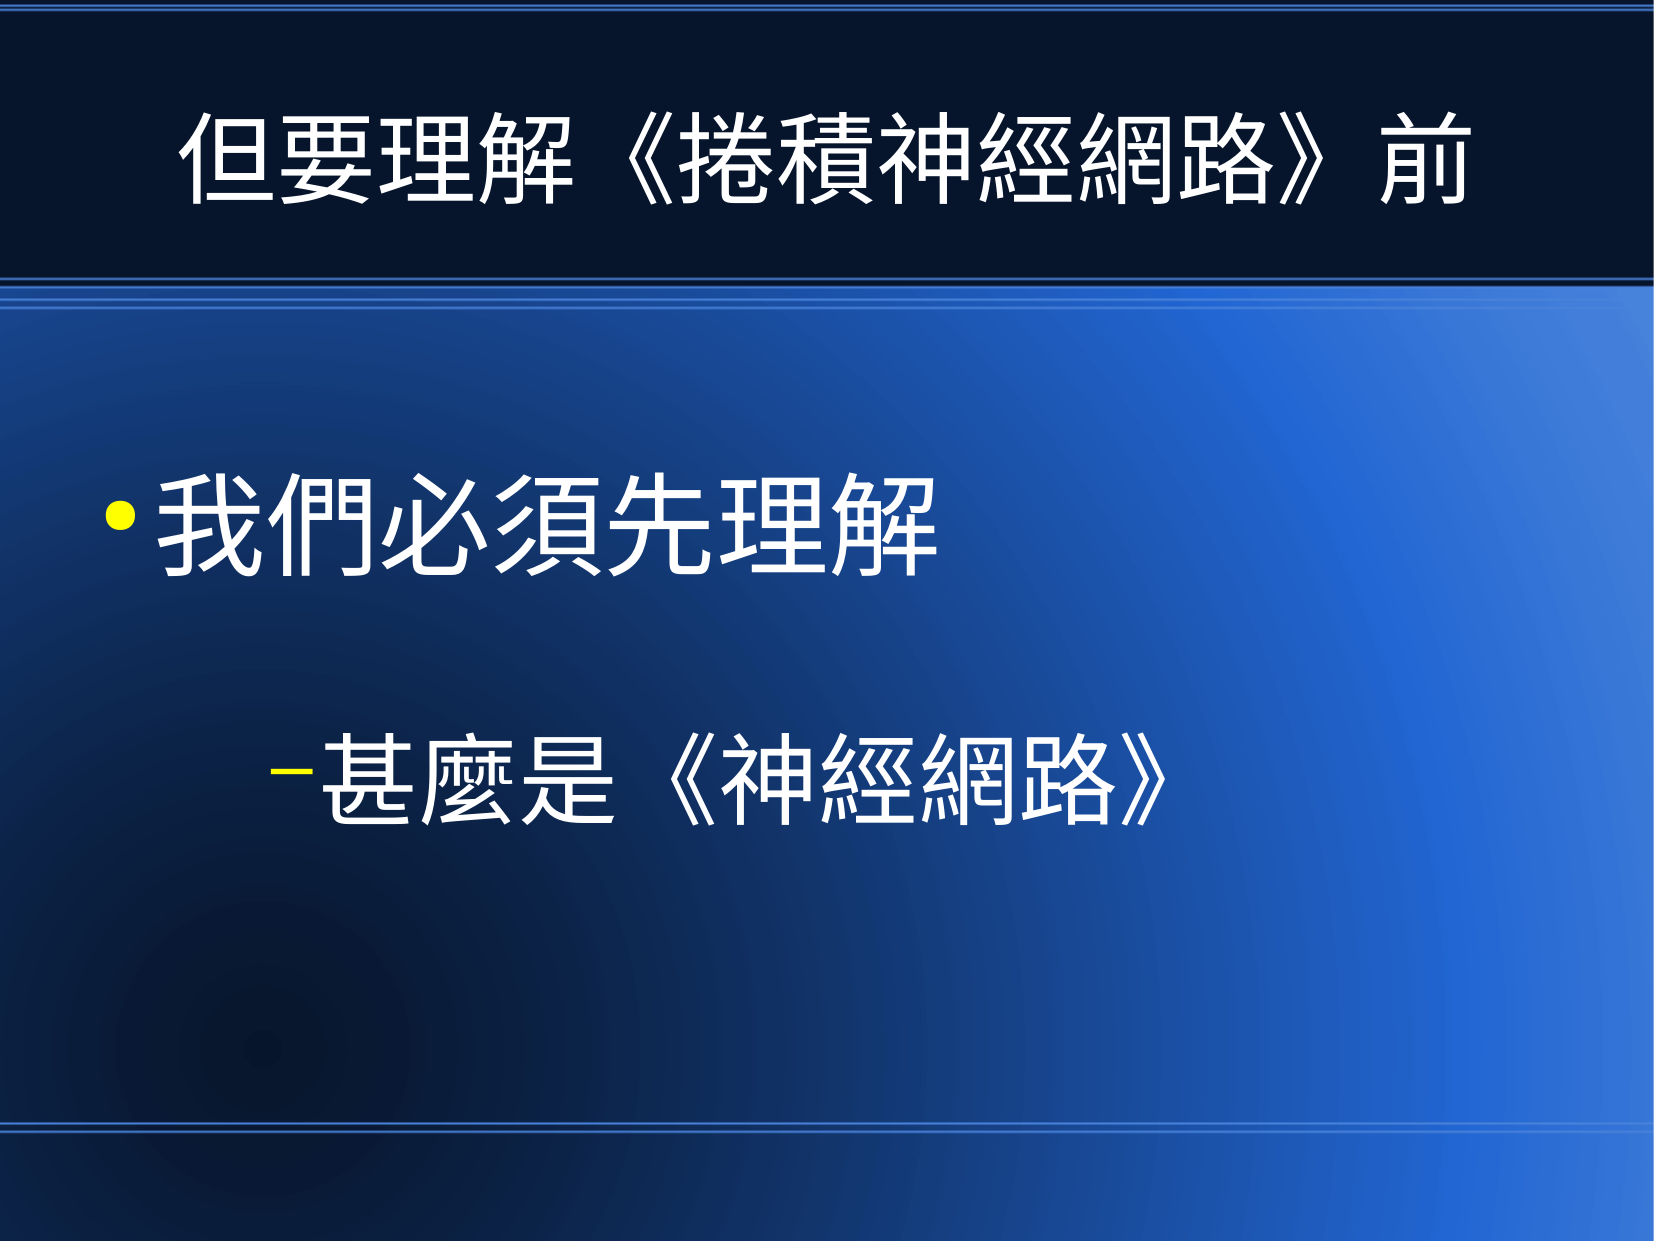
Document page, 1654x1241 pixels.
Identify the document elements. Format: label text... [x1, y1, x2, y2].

title 但要理解《捲積神經網路》前 [82, 49, 1571, 257]
picture [0, 0, 1654, 1241]
list 我們必須先理解 甚麼是《神經網路》 [82, 355, 1571, 1241]
